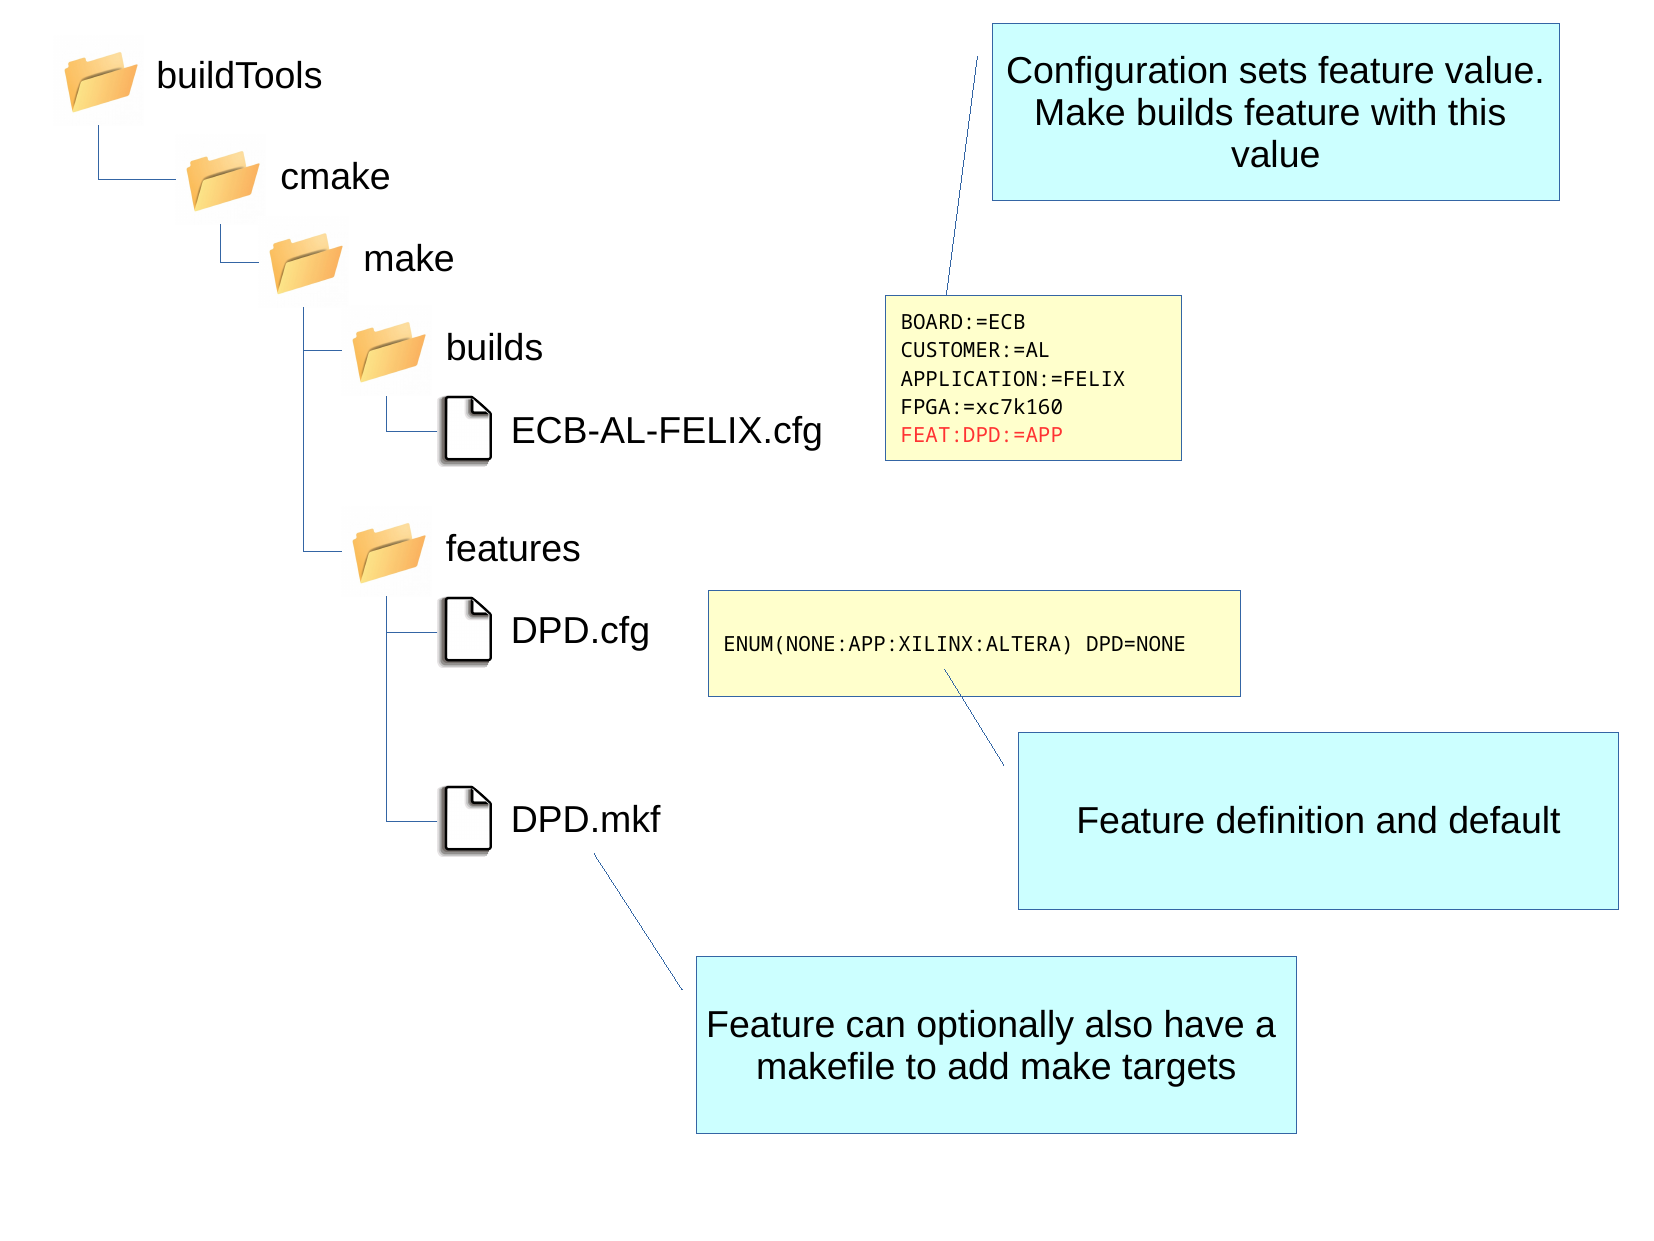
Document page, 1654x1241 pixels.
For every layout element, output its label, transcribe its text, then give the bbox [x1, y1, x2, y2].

text_box ENUM(NONE:APP:XILINX:ALTERA) DPD=NONE [708, 590, 1241, 697]
text_box make [348, 230, 668, 288]
text_box Feature definition and default [1019, 732, 1618, 909]
text_box features [431, 519, 778, 577]
picture [53, 35, 144, 126]
text_box ECB-AL-FELIX.cfg [496, 401, 885, 459]
picture [437, 785, 492, 857]
text_box builds [431, 319, 778, 376]
text_box Configuration sets feature value. Make builds feature with this value [992, 24, 1559, 201]
text_box buildTools [141, 47, 414, 105]
text_box DPD.cfg [496, 602, 708, 660]
picture [437, 596, 492, 668]
text_box Feature can optionally also have a makefile to add make targets [697, 957, 1296, 1134]
text_box BOARD:=ECB CUSTOMER:=AL APPLICATION:=FELIX FPGA:=xc7k160 FEAT:DPD:=APP [885, 295, 1182, 461]
picture [437, 395, 492, 467]
text_box DPD.mkf [496, 791, 939, 849]
picture [341, 506, 432, 597]
text_box cmake [265, 147, 414, 205]
picture [175, 134, 432, 396]
